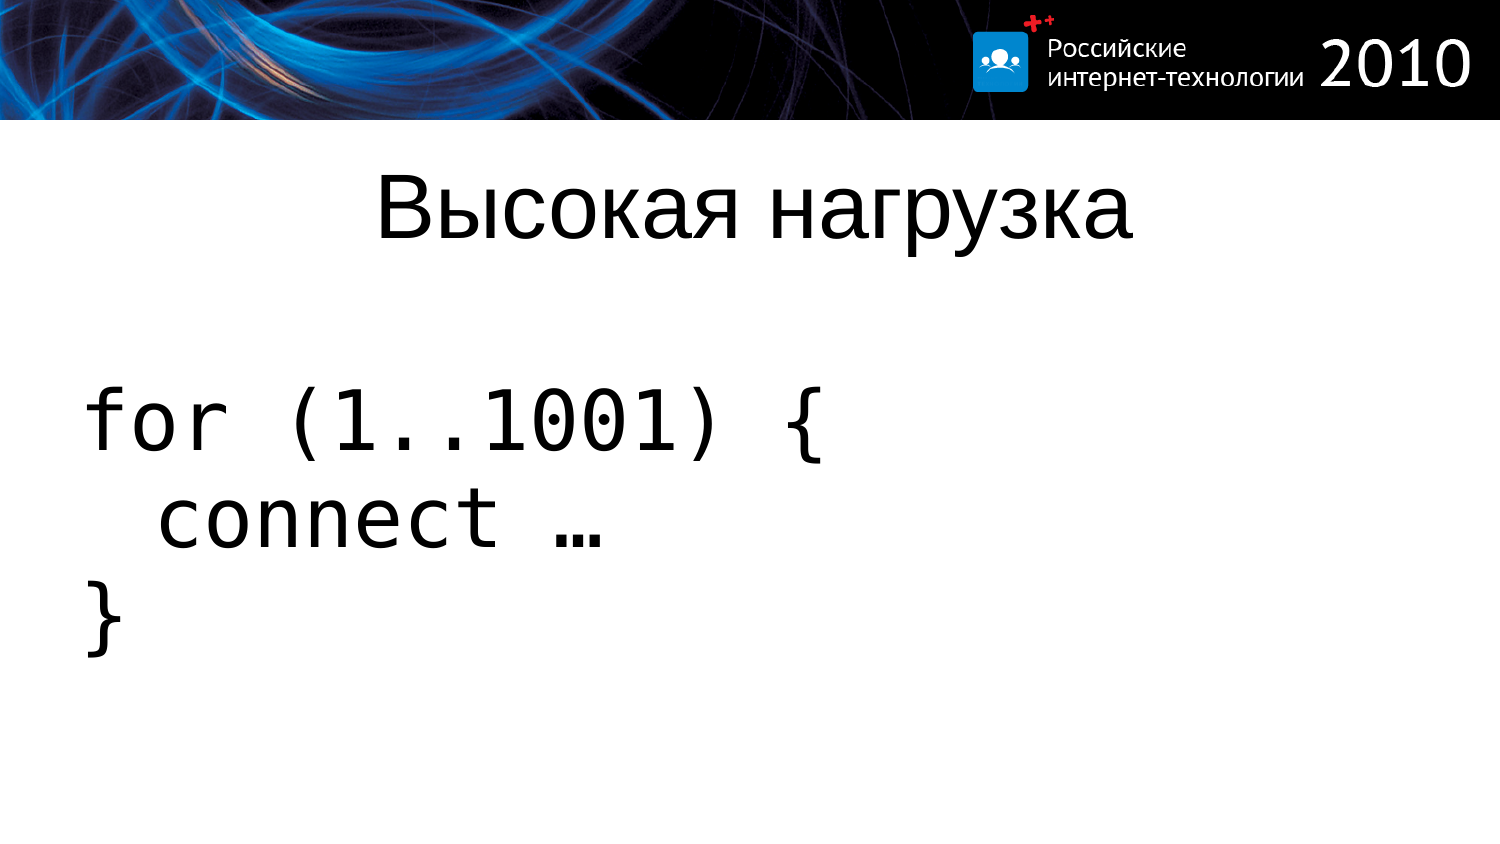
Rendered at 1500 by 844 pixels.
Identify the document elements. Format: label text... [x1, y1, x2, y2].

title Высокая нагрузка [79, 155, 1430, 258]
picture [0, 0, 1500, 120]
subtitle for (1..1001) { connect … } [79, 279, 1430, 758]
